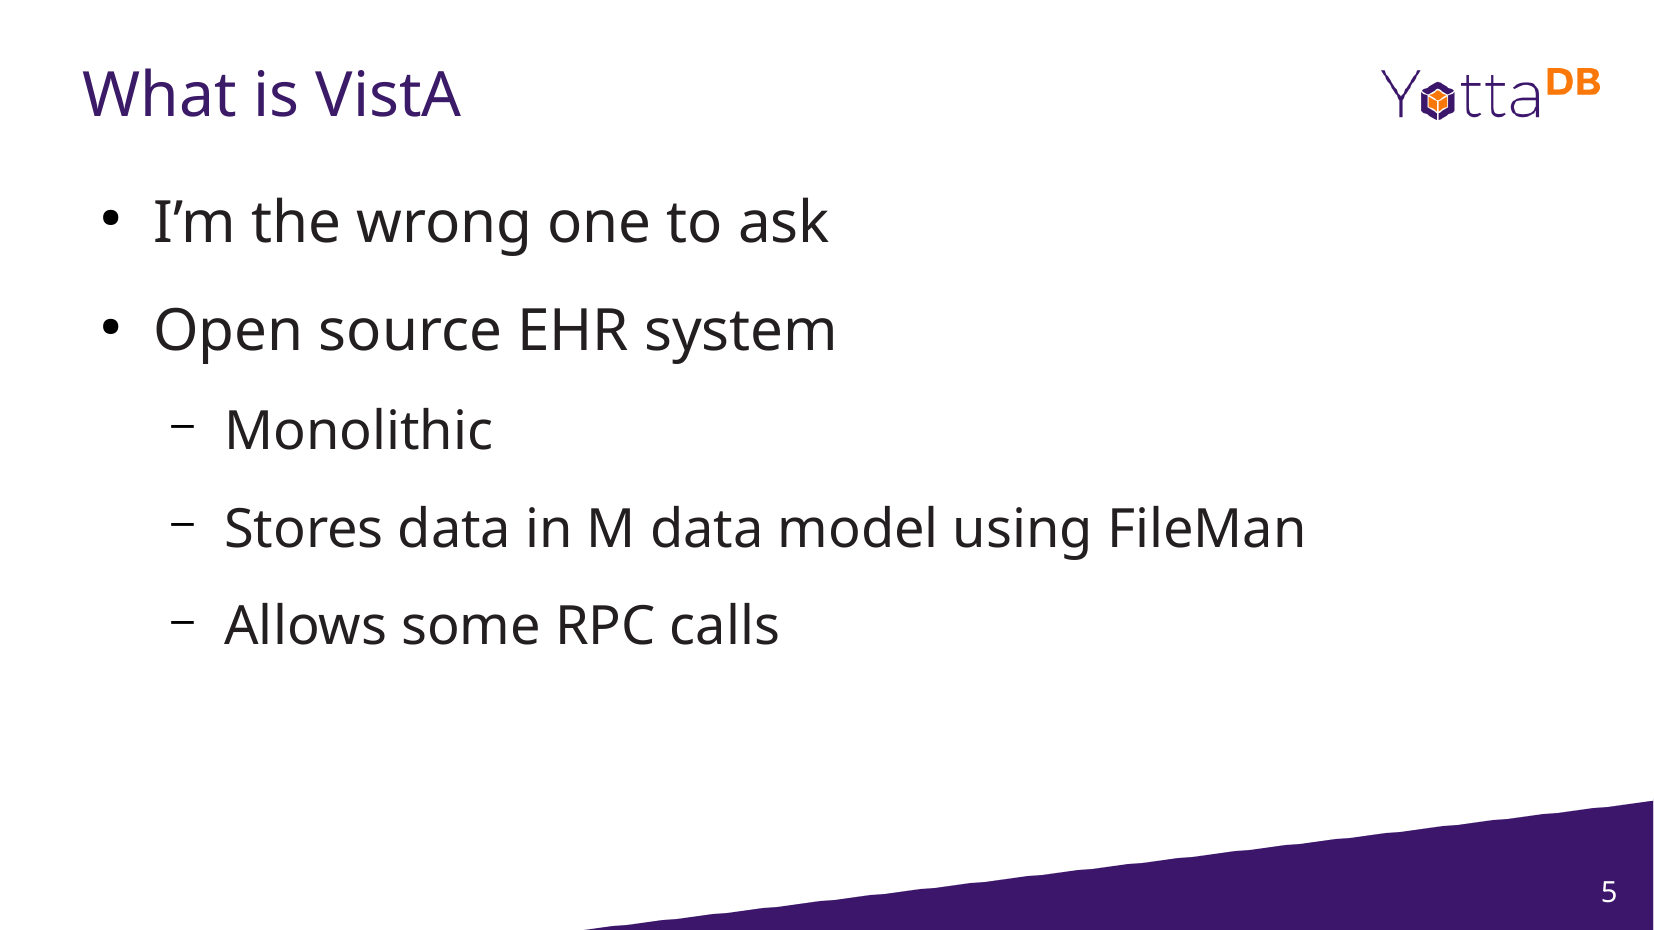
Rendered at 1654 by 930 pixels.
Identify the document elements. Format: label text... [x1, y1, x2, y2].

title What is VistA [82, 18, 976, 166]
picture [0, 0, 1654, 930]
list I’m the wrong one to ask Open source EHR system Monolithic Stores data in M data model using FileMan Allows some RPC calls [82, 179, 1571, 795]
